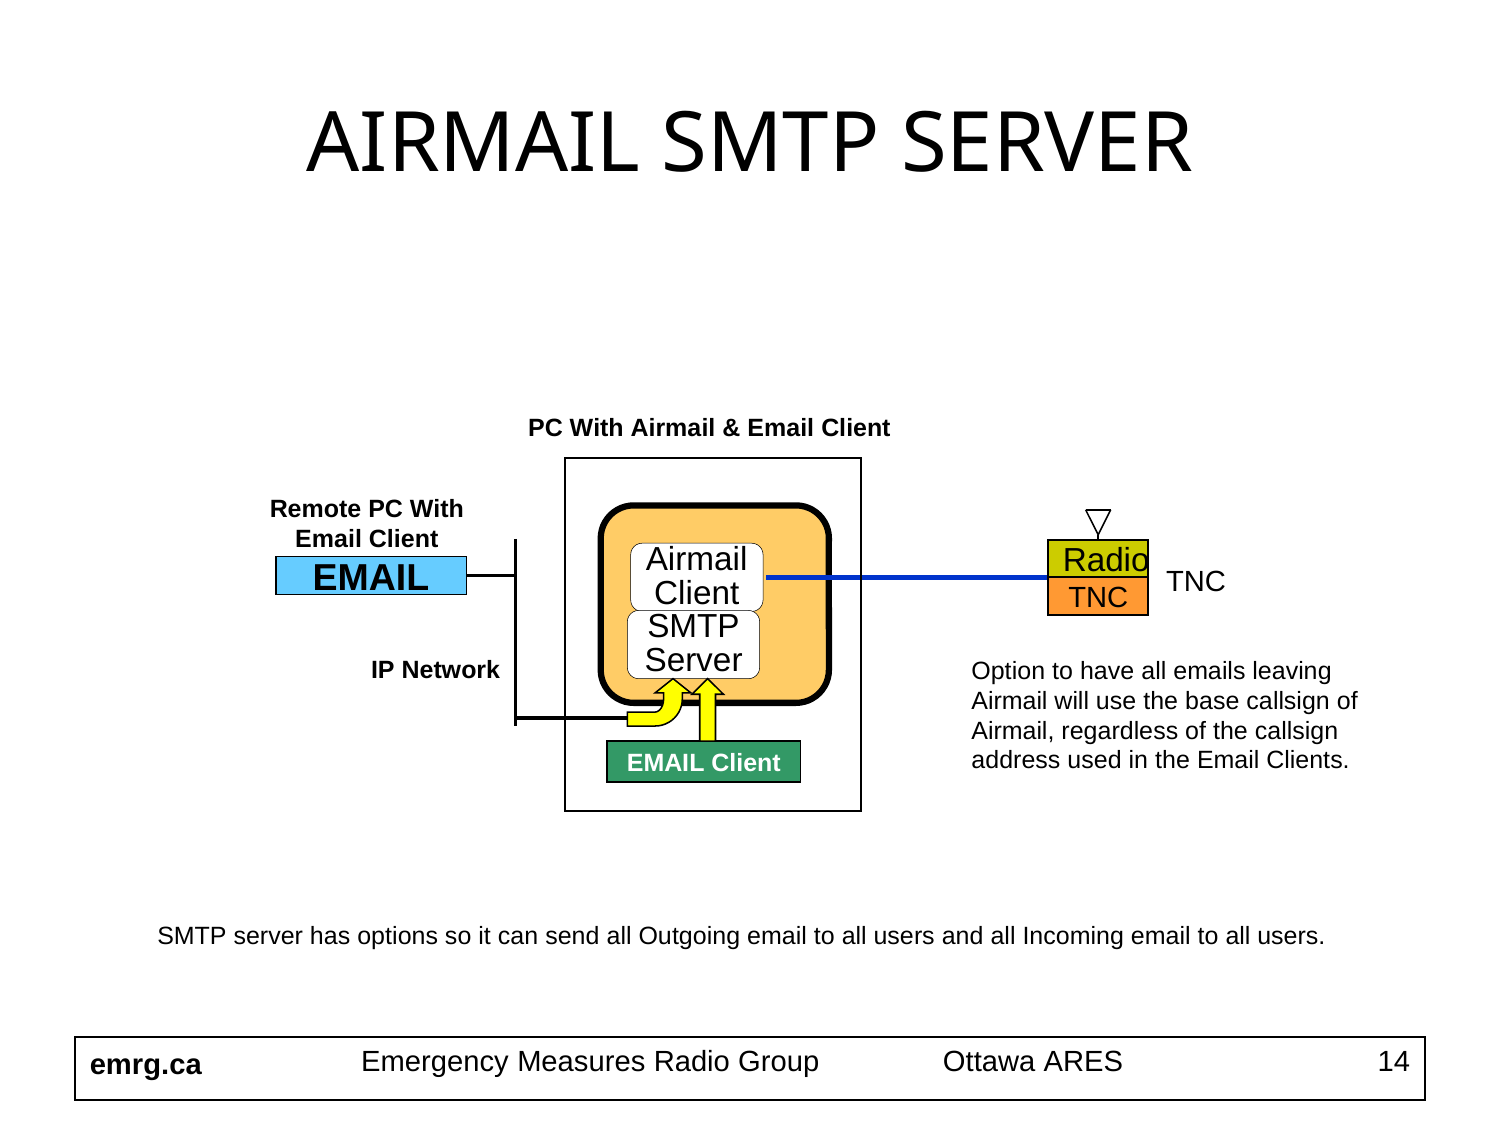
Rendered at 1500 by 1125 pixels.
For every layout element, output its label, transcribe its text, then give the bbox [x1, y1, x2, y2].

text_box SMTP server has options so it can send all Outgoing email to all users and all Incoming email to all users. [142, 912, 1344, 958]
text_box EMAIL [275, 561, 467, 595]
title AIRMAIL SMTP SERVER [75, 45, 1426, 233]
text_box PC With Airmail & Email Client [513, 403, 907, 450]
text_box Radio [1048, 539, 1149, 578]
text_box SMTP Server [627, 610, 760, 679]
text_box [600, 505, 829, 742]
text_box Remote PC With Email Client [245, 484, 489, 561]
text_box Option to have all emails leaving Airmail will use the base callsign of Airmail, regardless of the callsign address used in the Email Clients. [956, 646, 1426, 782]
text_box EMAIL Client [607, 741, 801, 782]
text_box Airmail Client [630, 543, 764, 612]
text_box TNC [1048, 578, 1149, 615]
text_box IP Network [356, 645, 516, 692]
text_box TNC [1151, 554, 1263, 605]
